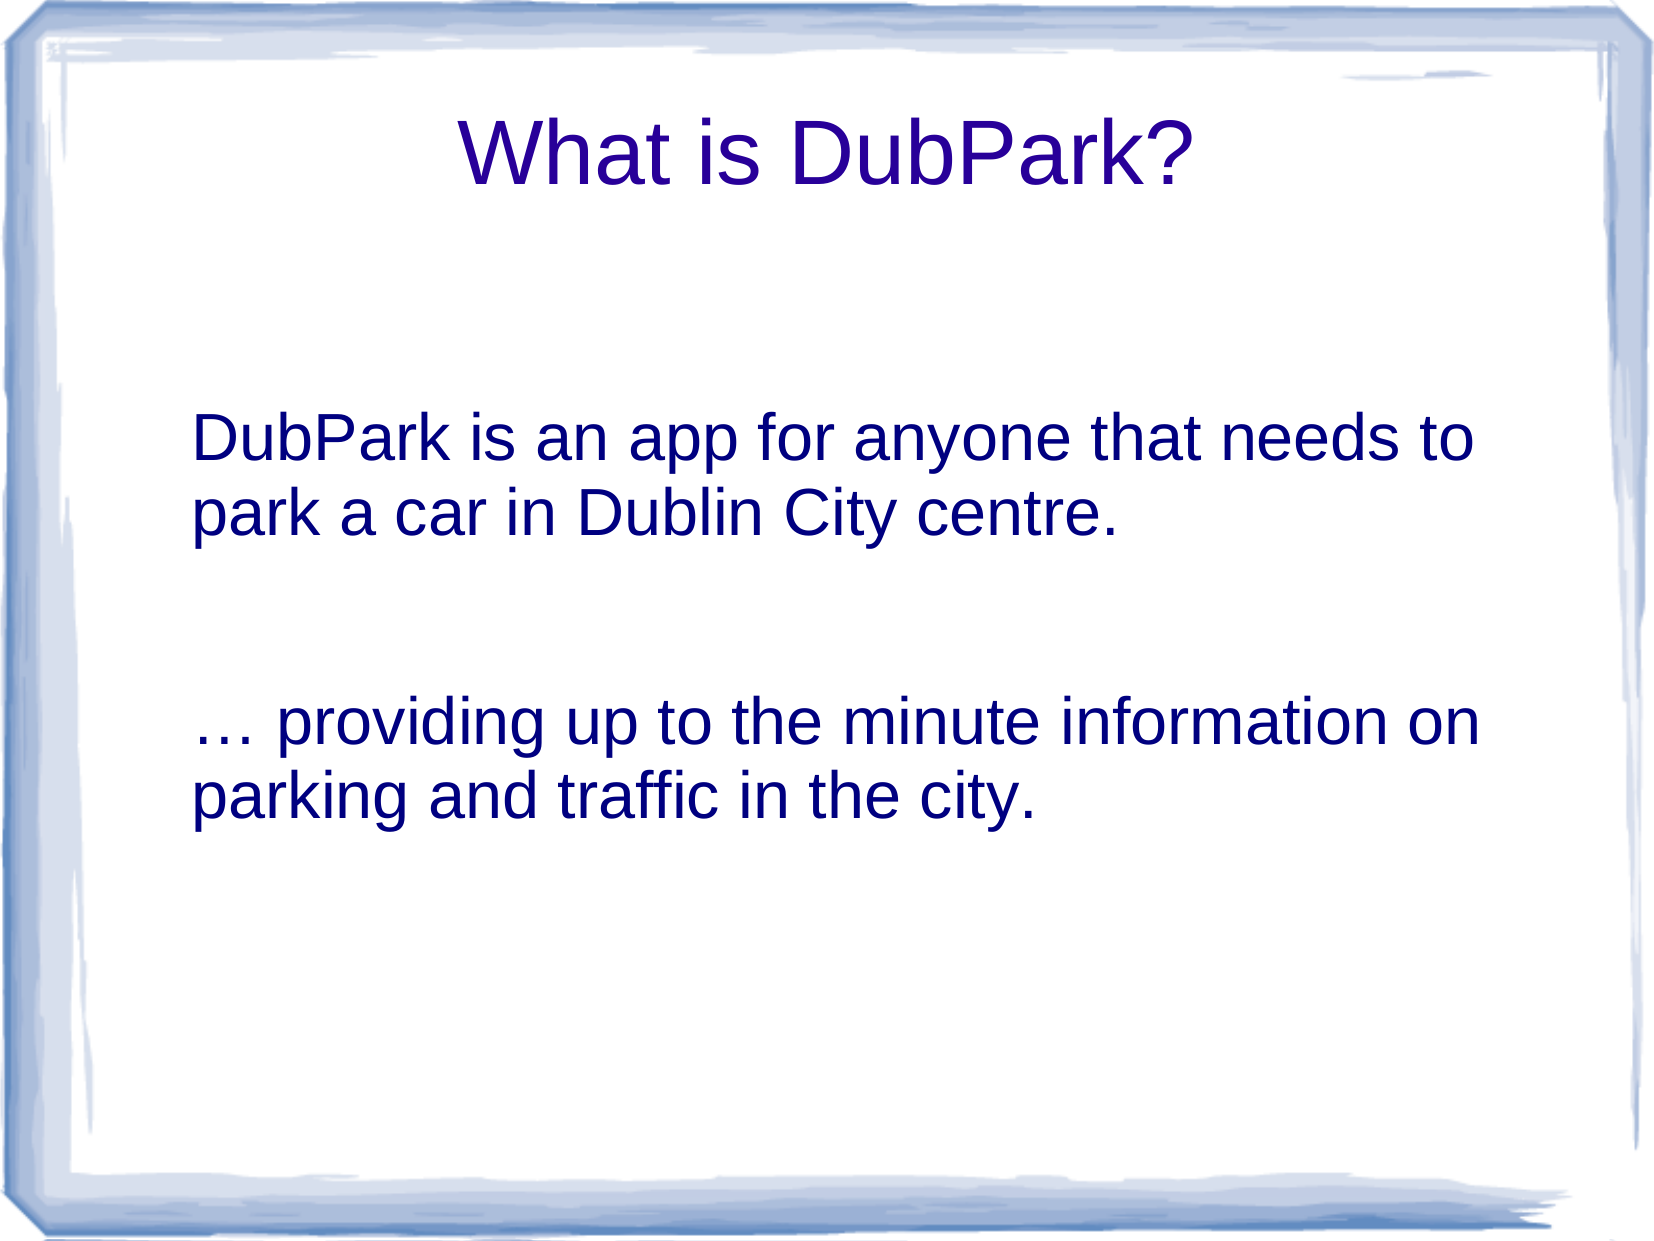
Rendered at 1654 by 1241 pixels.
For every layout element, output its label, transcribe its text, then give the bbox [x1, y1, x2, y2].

list DubPark is an app for anyone that needs to park a car in Dublin City centre. … providing up to the minute information on parking and traffic in the city. [120, 296, 1574, 1040]
title What is DubPark? [82, 49, 1571, 257]
picture [0, 0, 1654, 1241]
